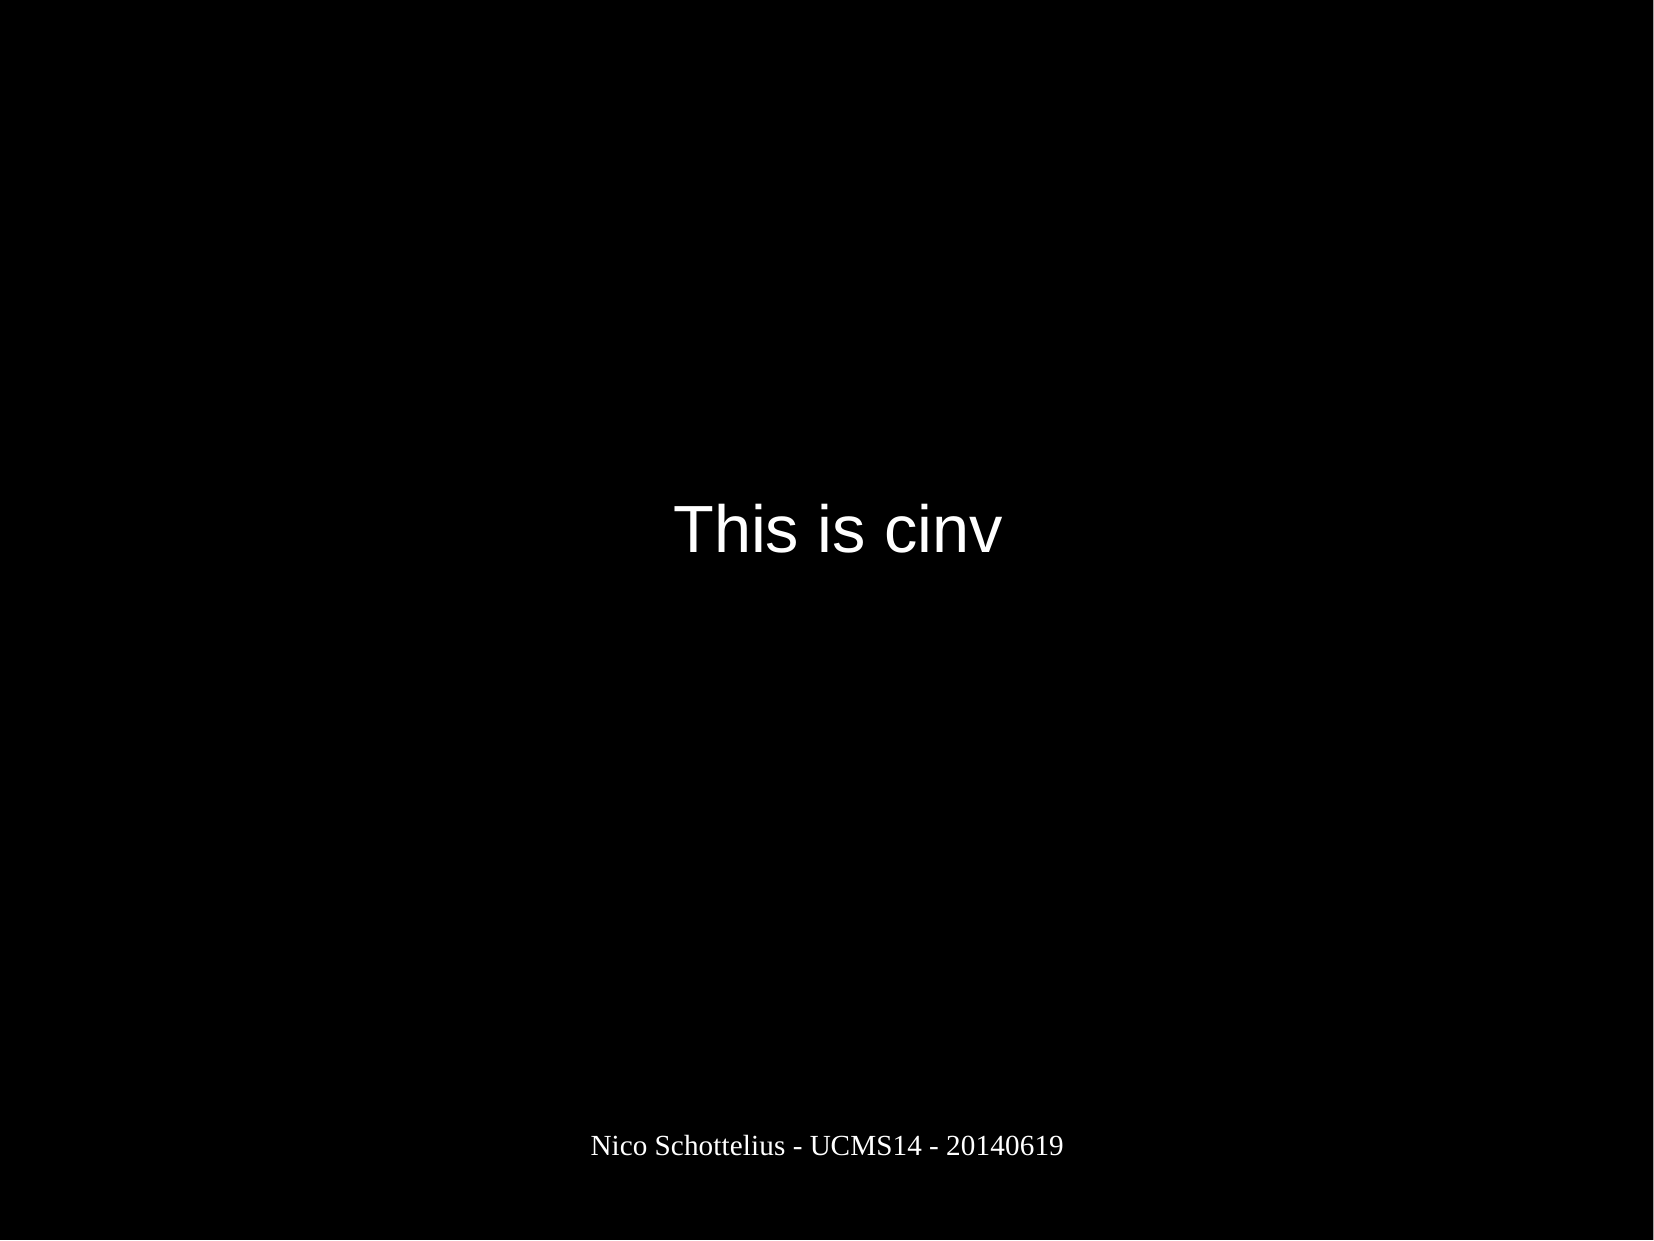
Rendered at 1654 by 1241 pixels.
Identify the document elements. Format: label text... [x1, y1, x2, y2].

subtitle This is cinv [82, 49, 1571, 1010]
